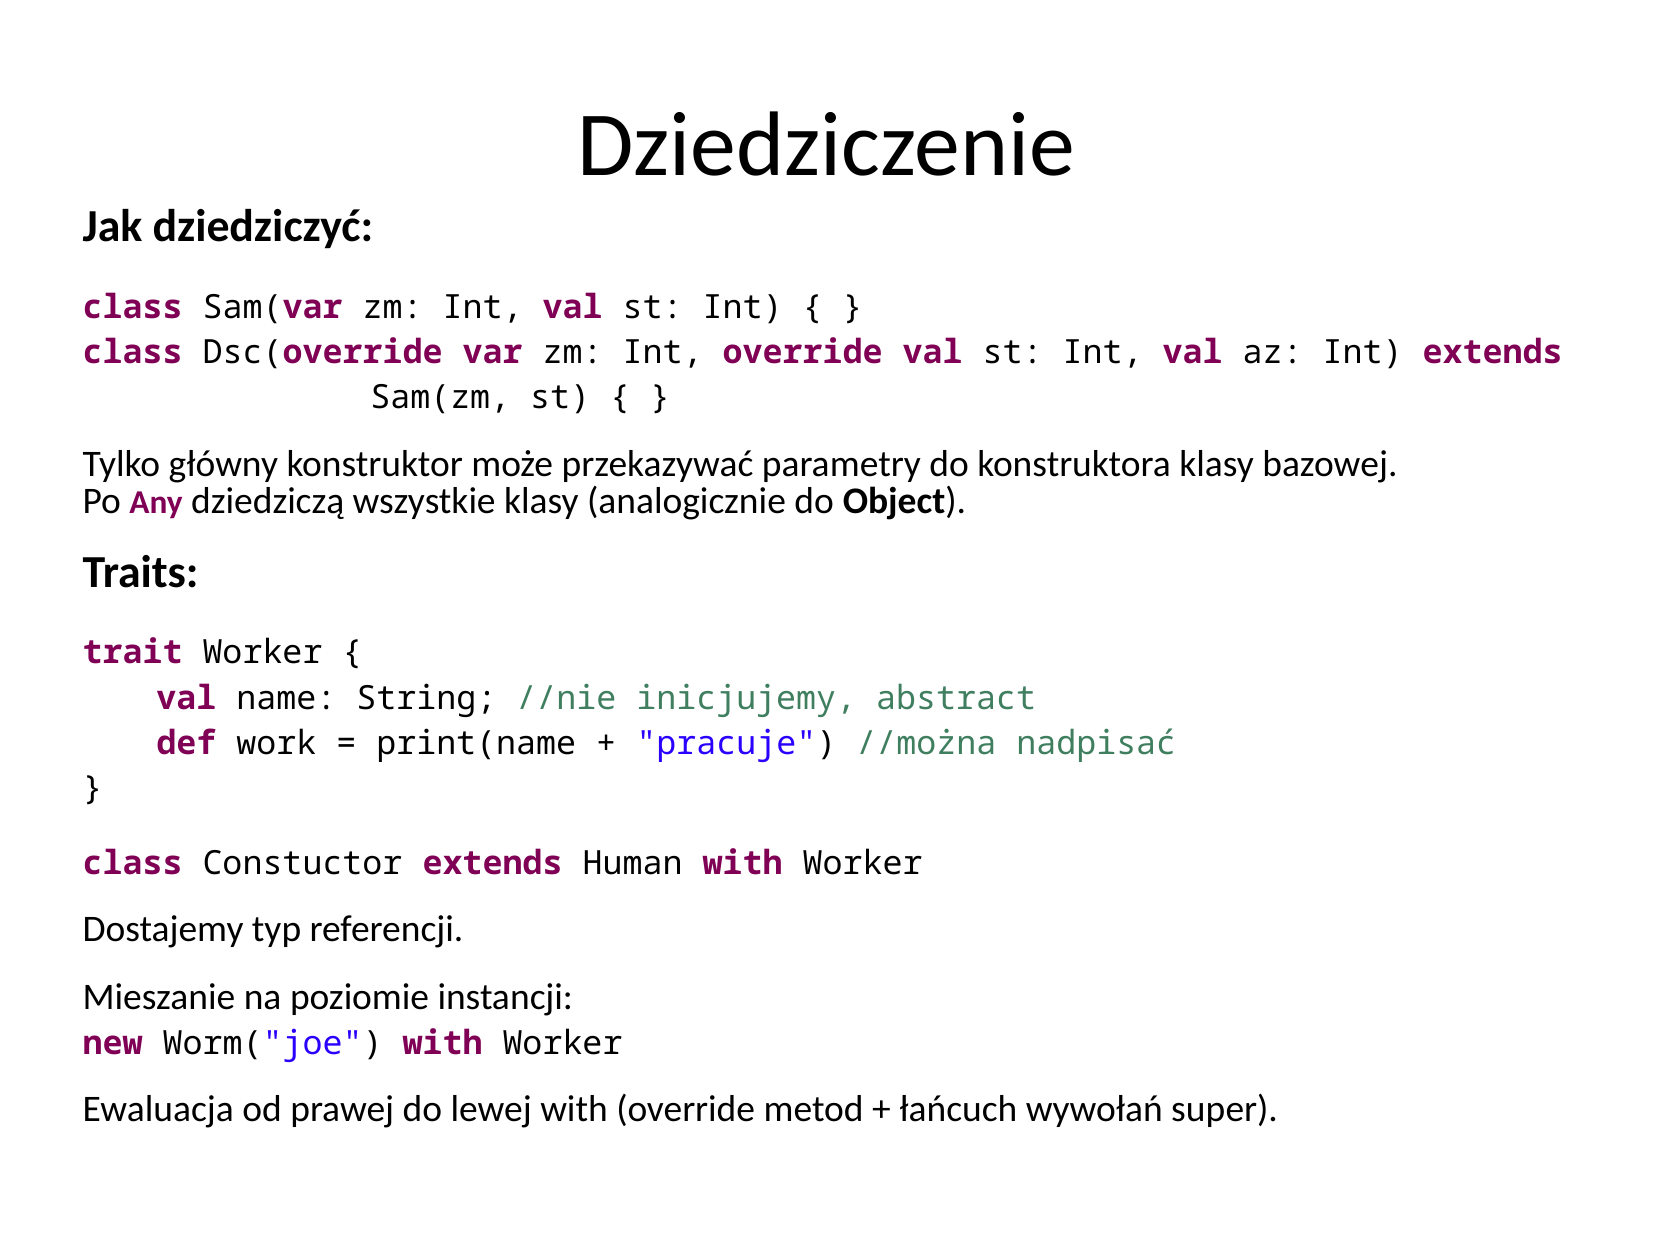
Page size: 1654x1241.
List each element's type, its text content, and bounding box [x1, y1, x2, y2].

title Dziedziczenie [82, 56, 1571, 207]
list Jak dziedziczyć: class Sam(var zm: Int, val st: Int) { } class Dsc(override var zm: Int, override val st: Int, val az: Int) extends Sam(zm, st) { } Tylko główny konstruktor może przekazywać parametry do konstruktora klasy bazowej. Po Any dziedziczą wszystkie klasy (analogicznie do Object). Traits: trait Worker { val name: String; //nie inicjujemy, abstract def work = print(name + "pracuje") //można nadpisać } class Constuctor extends Human with Worker Dostajemy typ referencji. Mieszanie na poziomie instancji: new Worm("joe") with Worker Ewaluacja od prawej do lewej with (override metod + łańcuch wywołań super). [82, 207, 1571, 1133]
